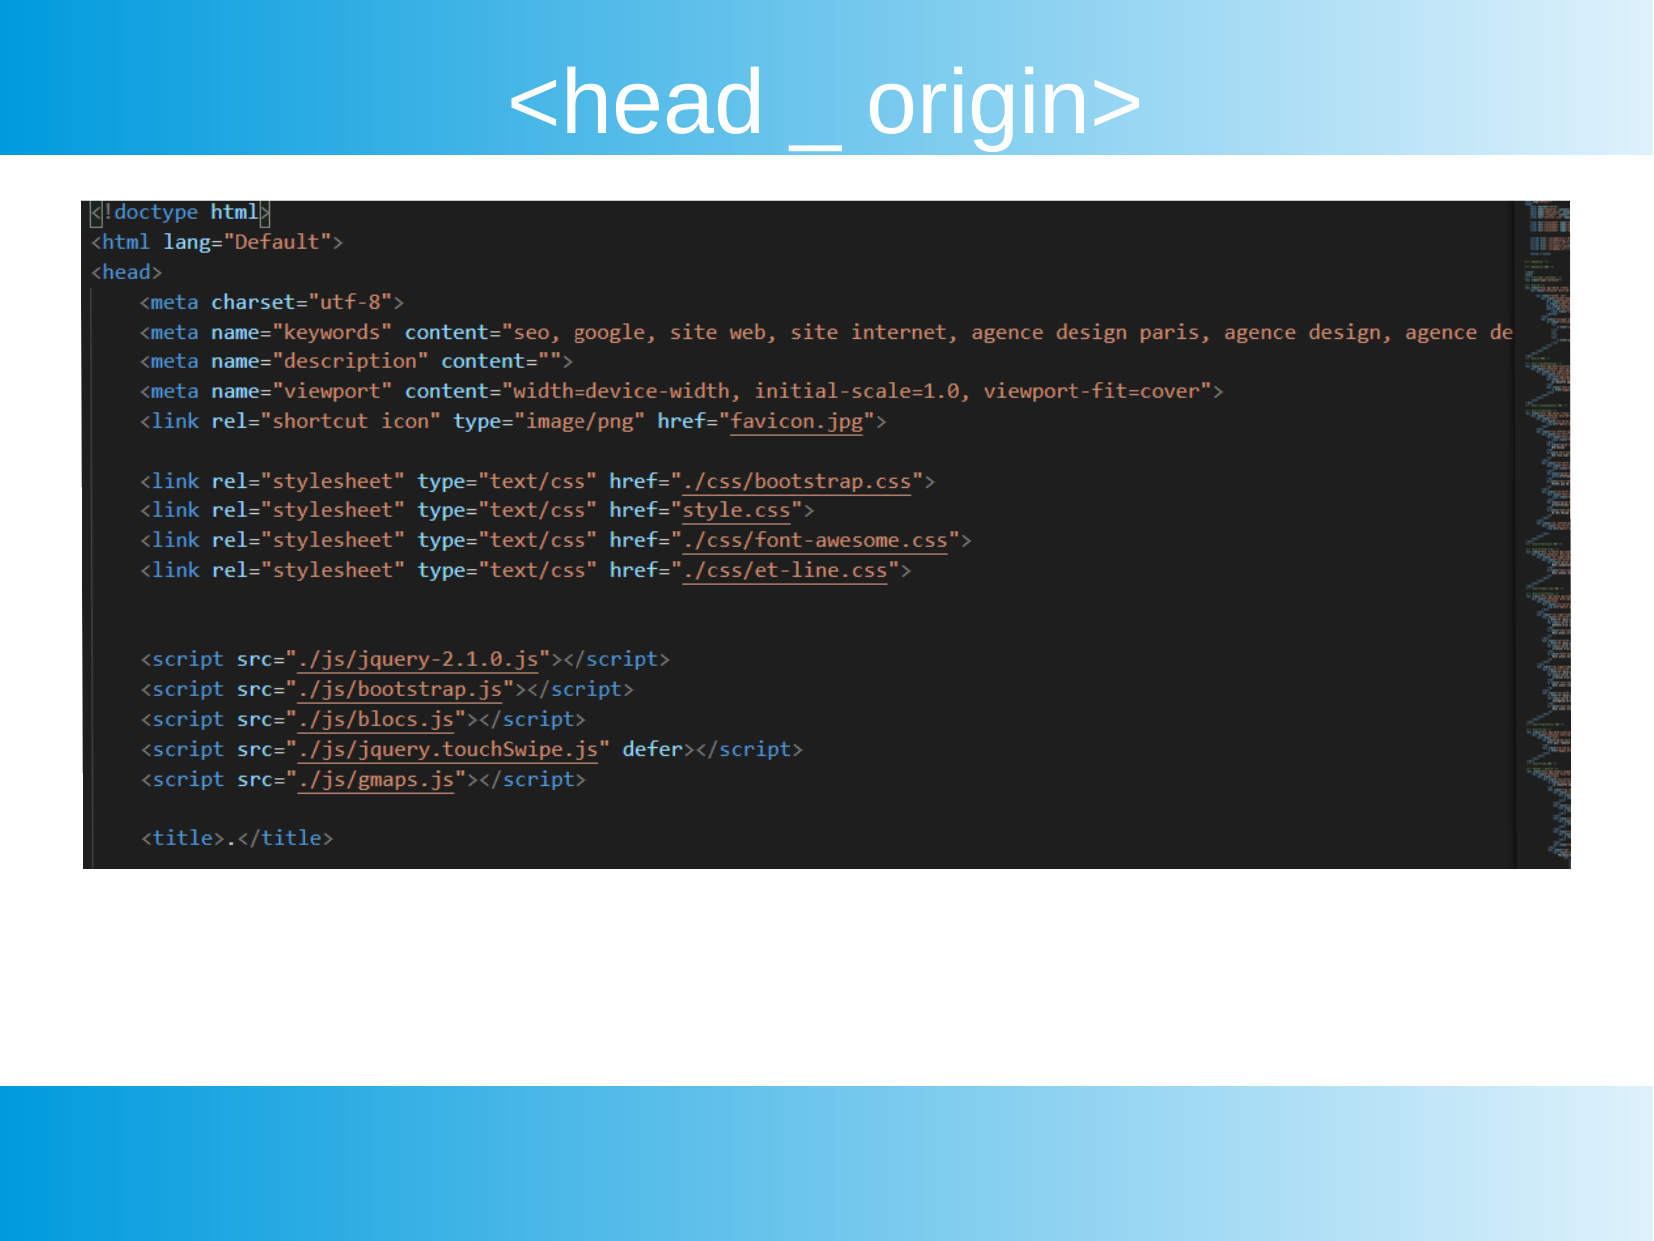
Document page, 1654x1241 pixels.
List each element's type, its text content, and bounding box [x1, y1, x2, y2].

title <head _ origin> [82, 49, 1571, 155]
picture [80, 200, 1571, 869]
